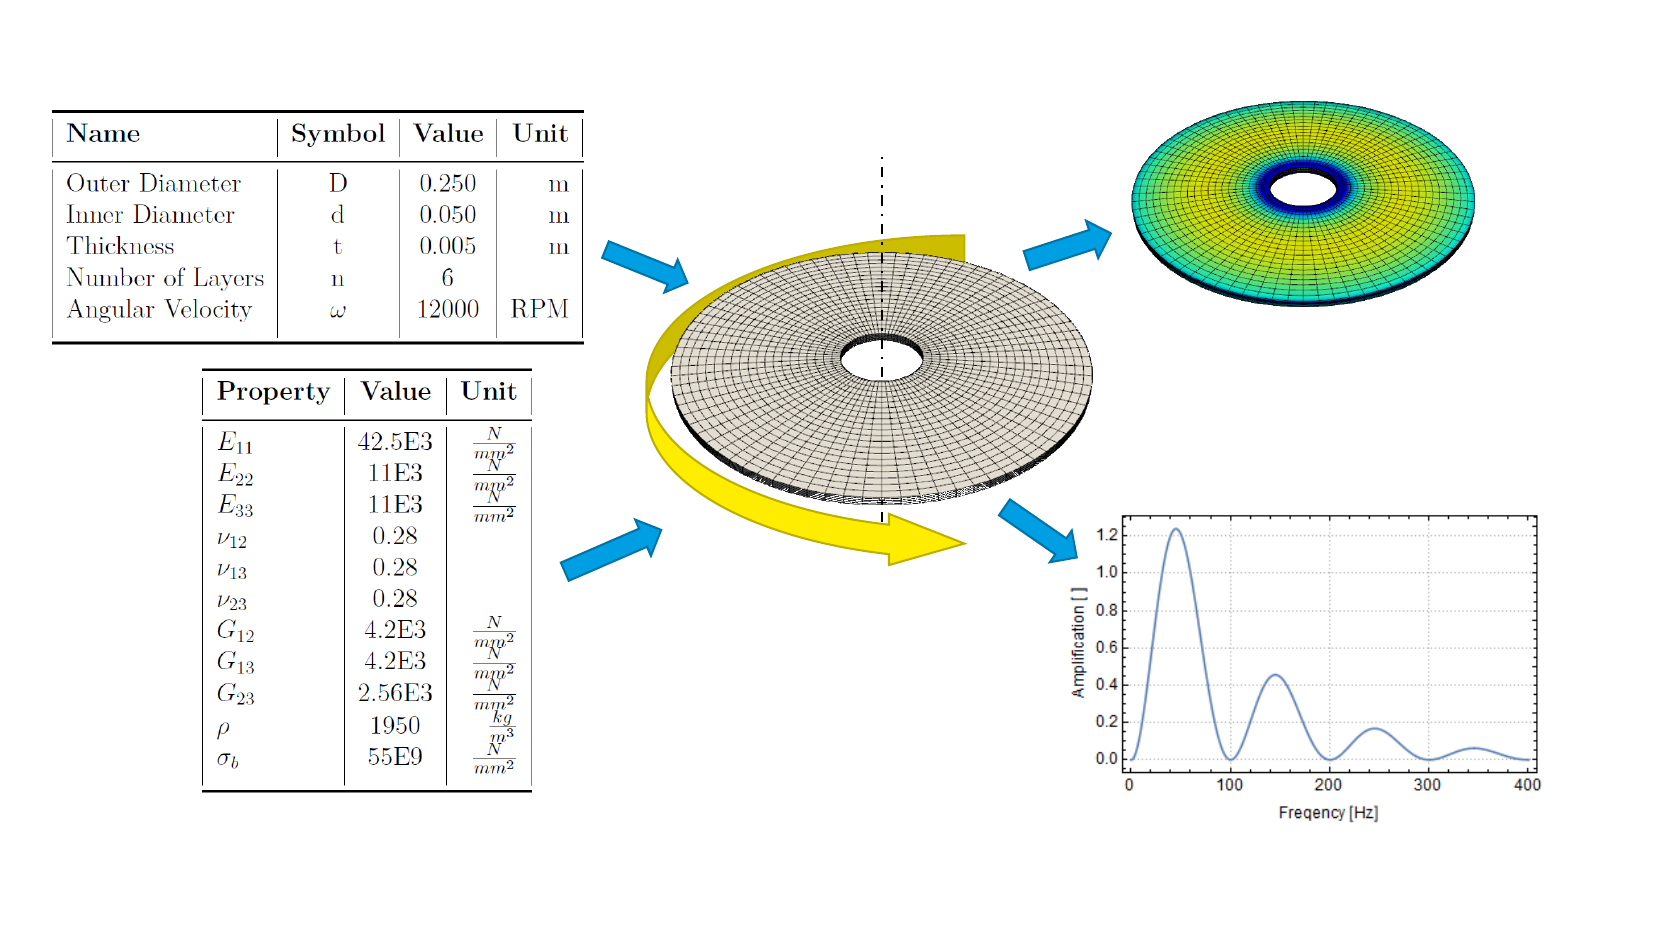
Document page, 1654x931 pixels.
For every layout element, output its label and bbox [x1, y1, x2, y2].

picture [658, 240, 1543, 825]
text_box [736, 514, 965, 566]
picture [194, 361, 541, 805]
text_box [998, 514, 1077, 563]
picture [45, 106, 589, 349]
text_box [602, 241, 658, 281]
picture [1116, 74, 1495, 336]
text_box [885, 235, 965, 240]
text_box [560, 519, 662, 581]
text_box [646, 343, 658, 451]
text_box [1058, 220, 1111, 243]
